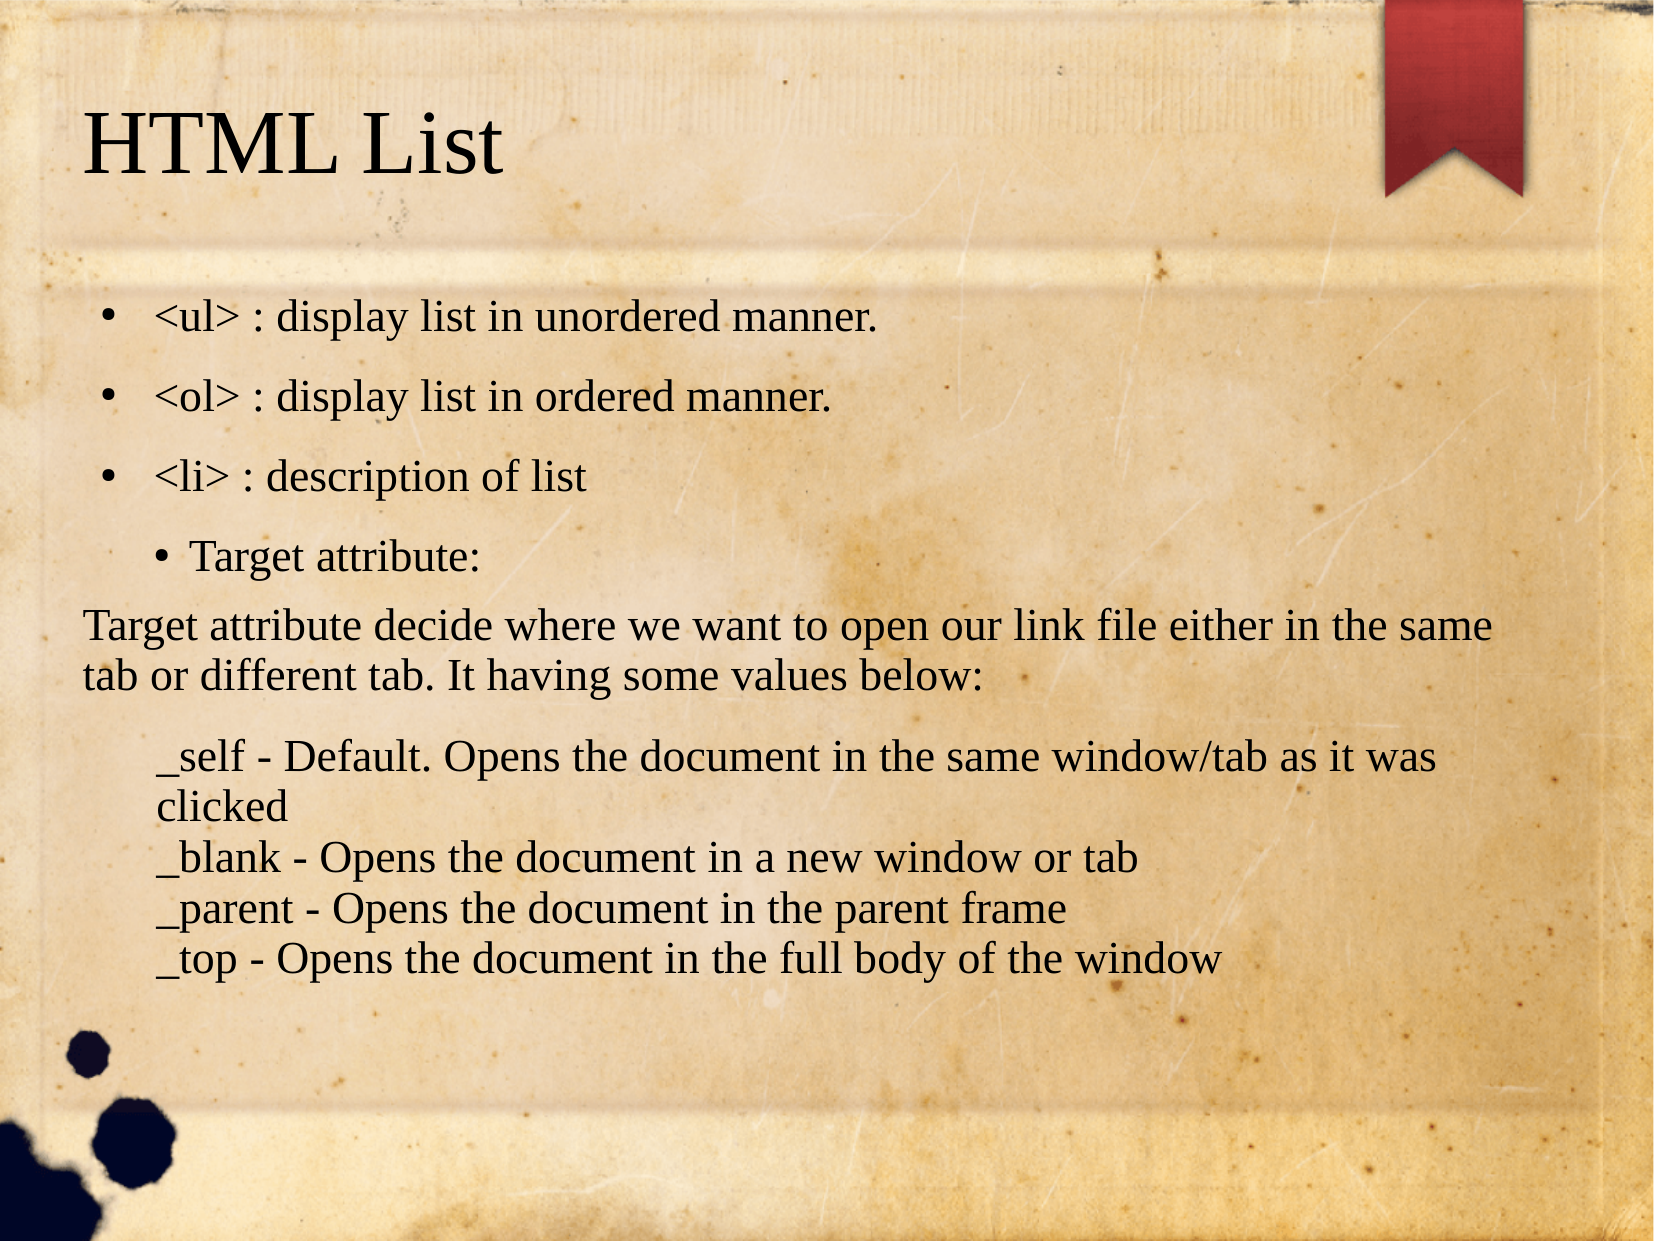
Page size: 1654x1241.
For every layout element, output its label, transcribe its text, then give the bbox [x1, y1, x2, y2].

list <ul> : display list in unordered manner. <ol> : display list in ordered manner. <li> : description of list Target attribute: Target attribute decide where we want to open our link file either in the same tab or different tab. It having some values below: _self - Default. Opens the document in the same window/tab as it was clicked _blank - Opens the document in a new window or tab _parent - Opens the document in the parent frame _top - Opens the document in the full body of the window [82, 290, 1538, 1010]
picture [0, 0, 1654, 1241]
title HTML List [82, 49, 1347, 237]
